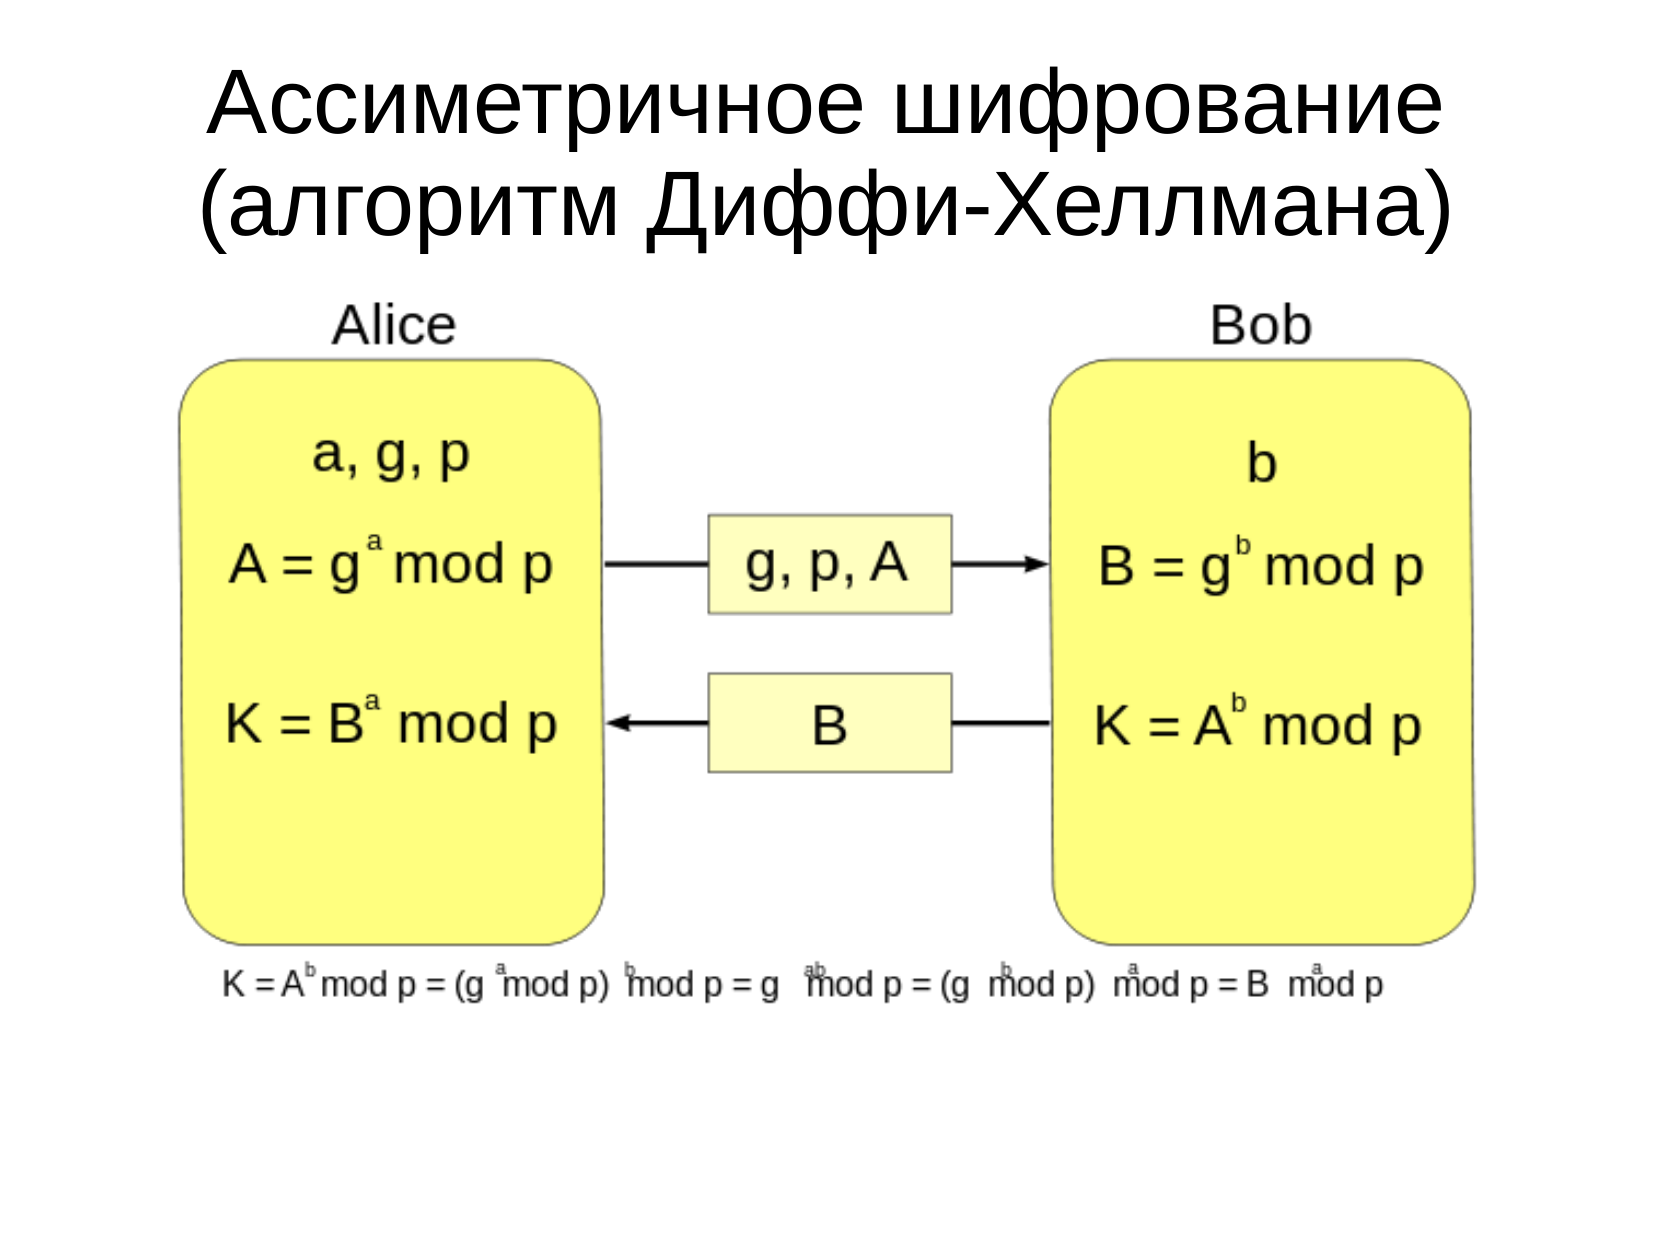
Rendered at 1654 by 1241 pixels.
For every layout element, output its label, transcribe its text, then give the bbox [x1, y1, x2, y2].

picture [170, 290, 1483, 1010]
title Ассиметричное шифрование (алгоритм Диффи-Хеллмана) [82, 49, 1571, 257]
